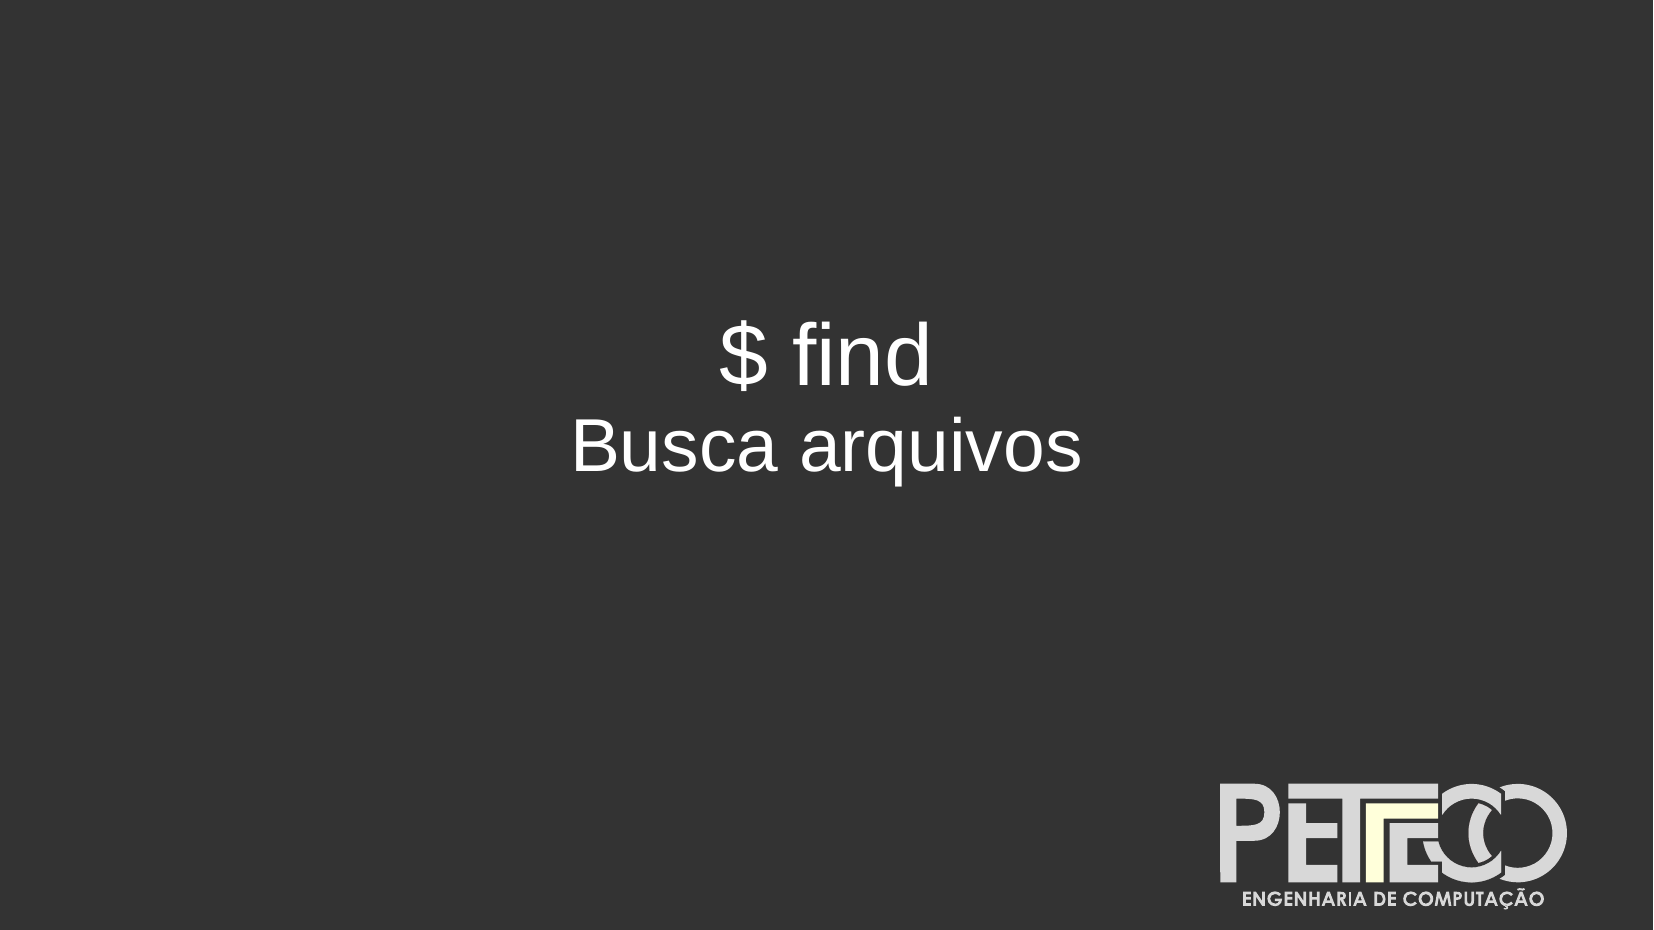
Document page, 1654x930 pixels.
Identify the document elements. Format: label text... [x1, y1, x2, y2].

subtitle $ find Busca arquivos [82, 37, 1571, 757]
